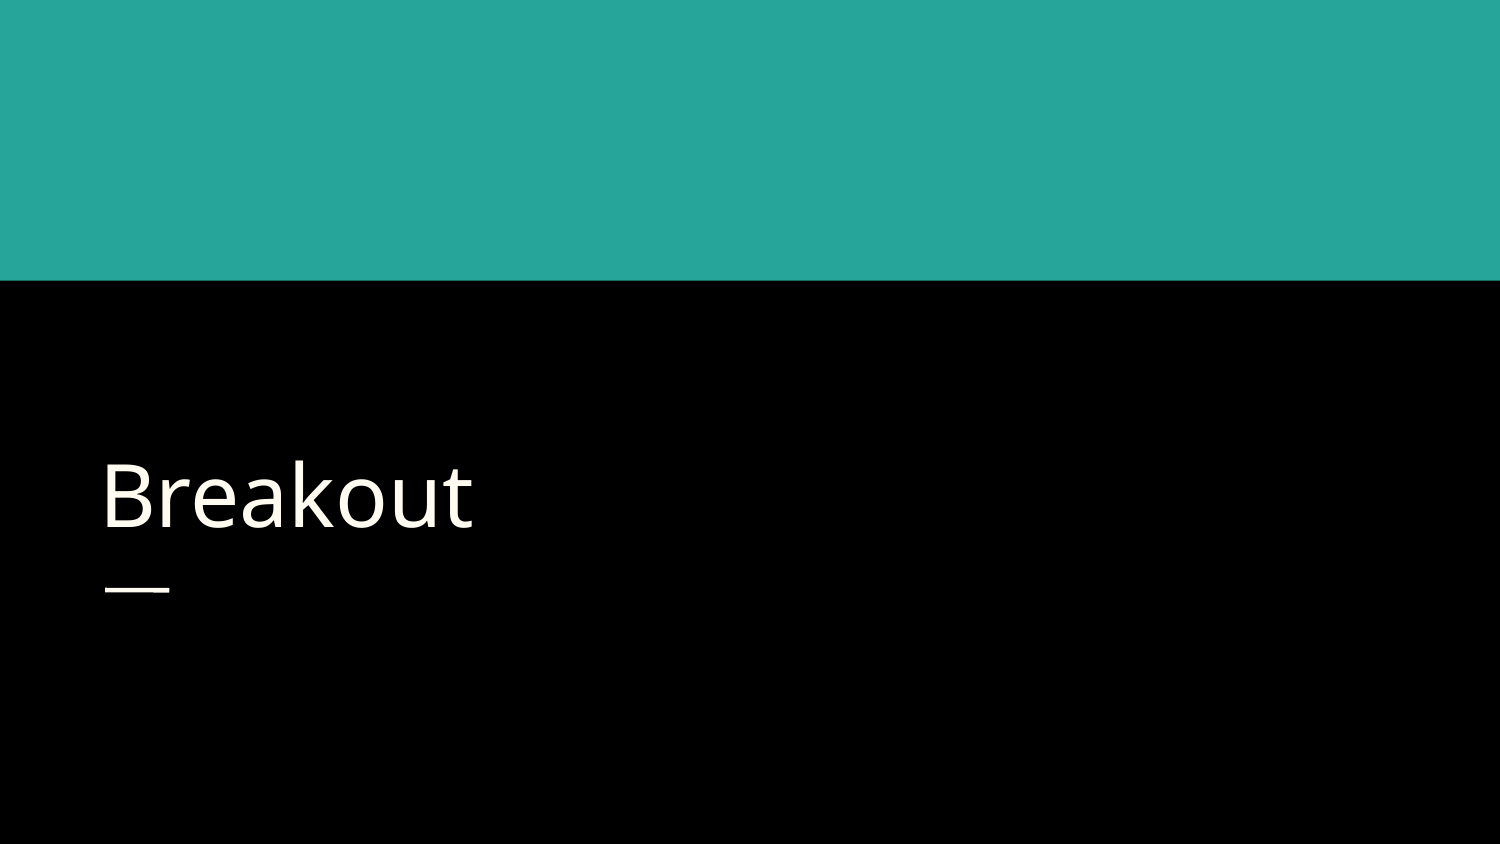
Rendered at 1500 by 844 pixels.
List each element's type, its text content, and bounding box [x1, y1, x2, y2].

title Breakout [84, 310, 1416, 561]
